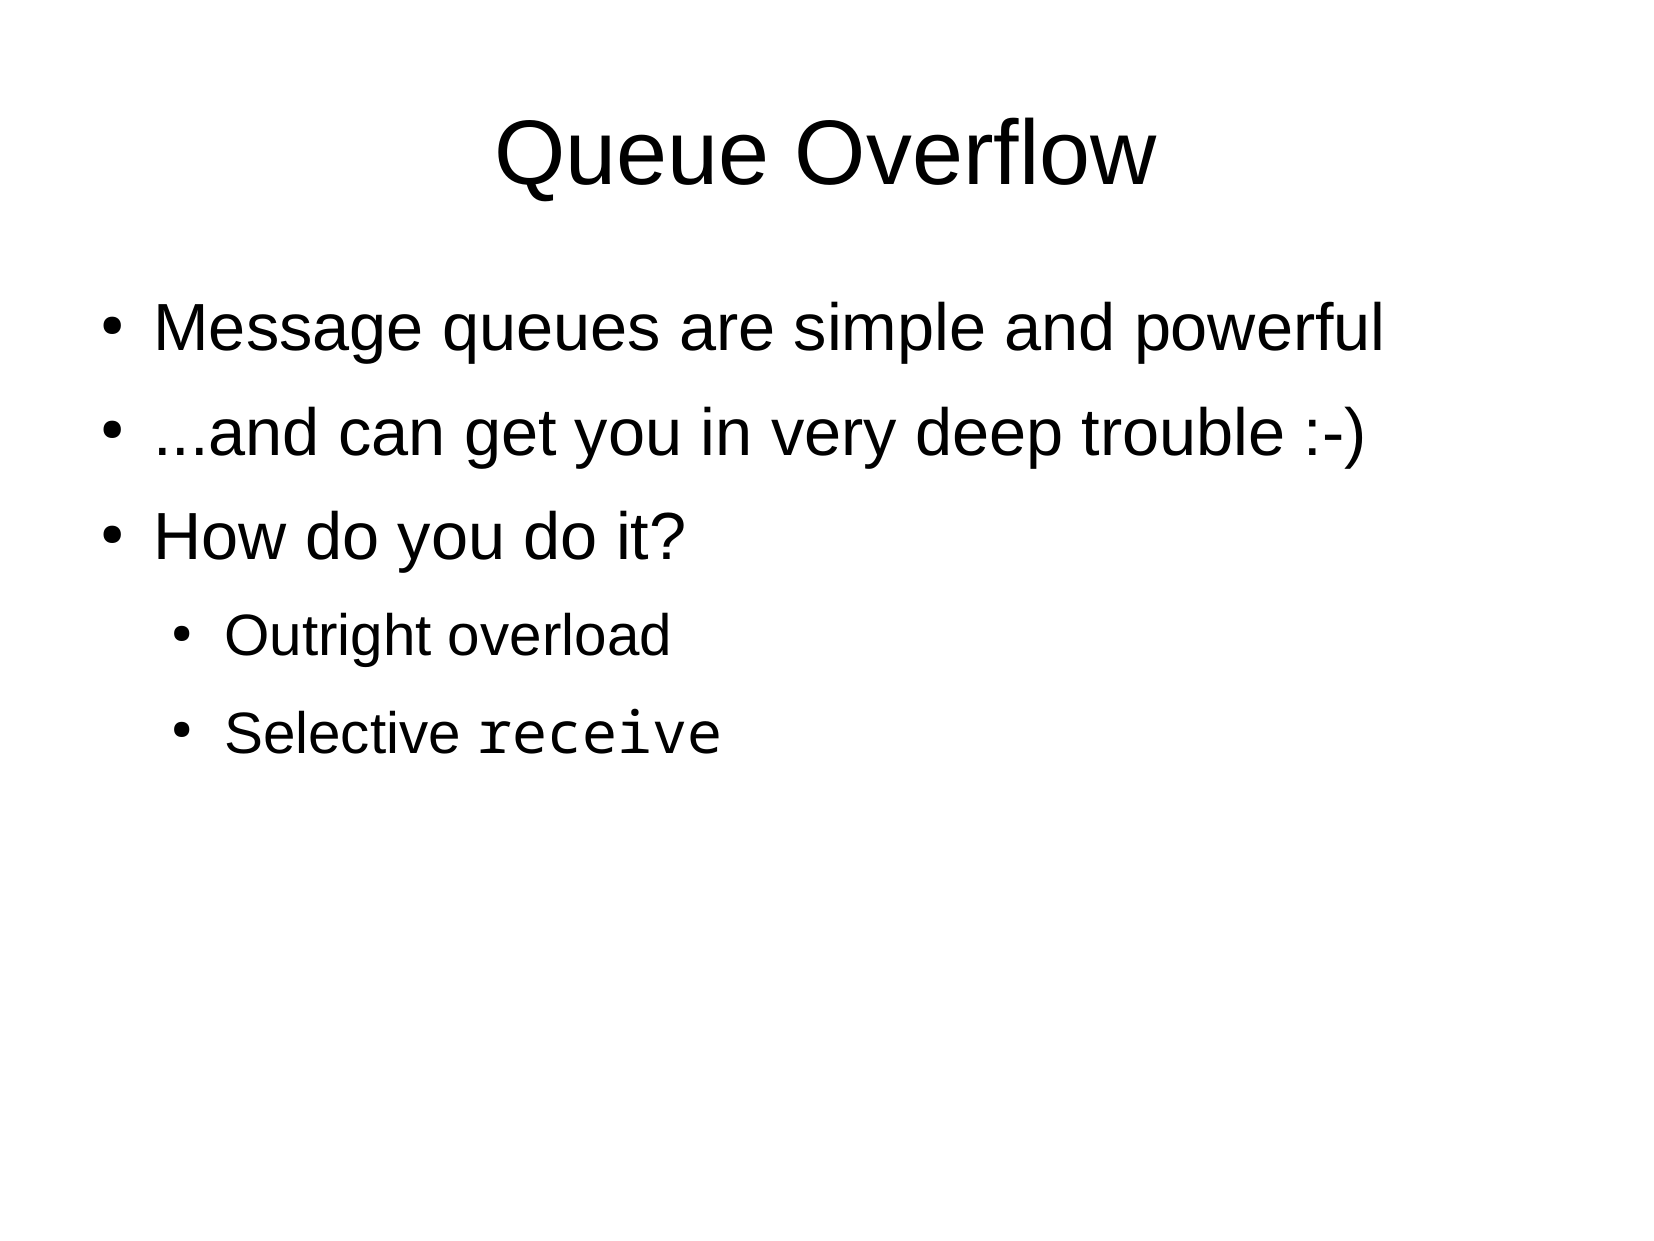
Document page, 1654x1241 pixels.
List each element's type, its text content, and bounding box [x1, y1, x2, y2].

list Message queues are simple and powerful ...and can get you in very deep trouble :-) How do you do it? Outright overload Selective receive [82, 290, 1571, 1109]
title Queue Overflow [82, 49, 1571, 257]
